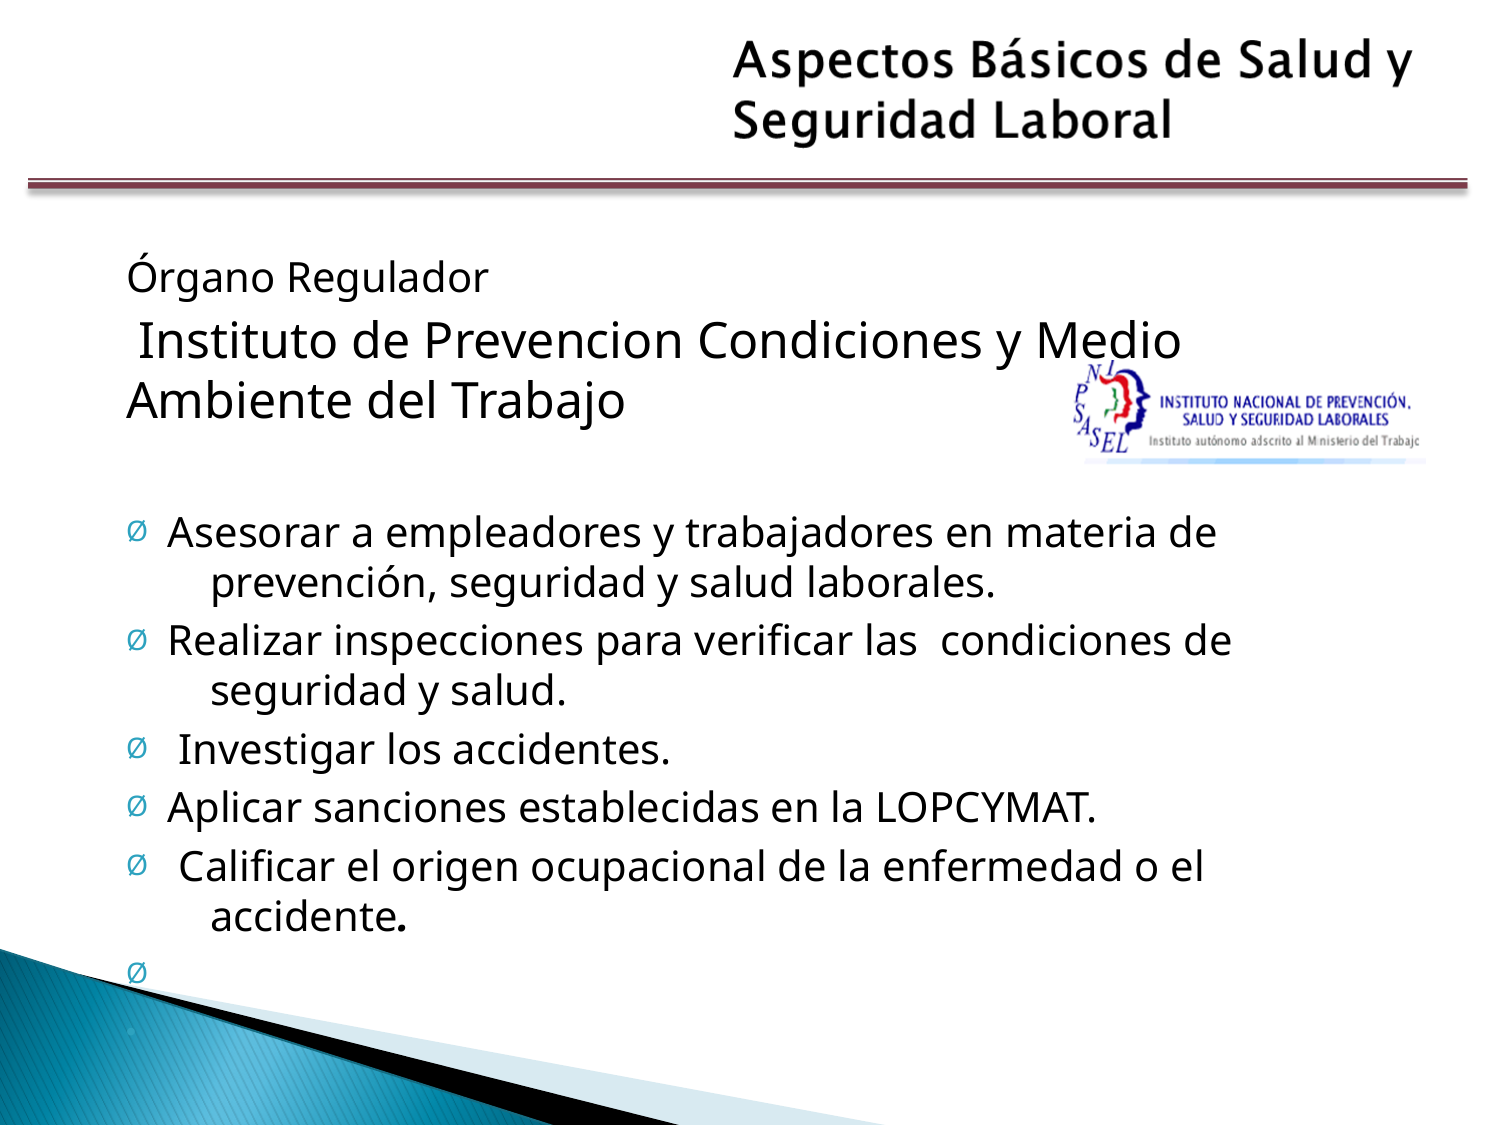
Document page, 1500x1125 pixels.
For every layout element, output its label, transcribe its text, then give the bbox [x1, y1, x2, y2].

picture [19, 19, 1481, 204]
list Órgano Regulador Instituto de Prevencion Condiciones y Medio Ambiente del Trabajo Asesorar a empleadores y trabajadores en materia de prevención, seguridad y salud laborales. Realizar inspecciones para verificar las condiciones de seguridad y salud. Investigar los accidentes. Aplicar sanciones establecidas en la LOPCYMAT. Calificar el origen ocupacional de la enfermedad o el accidente. [75, 243, 1426, 986]
picture [1070, 360, 1426, 467]
